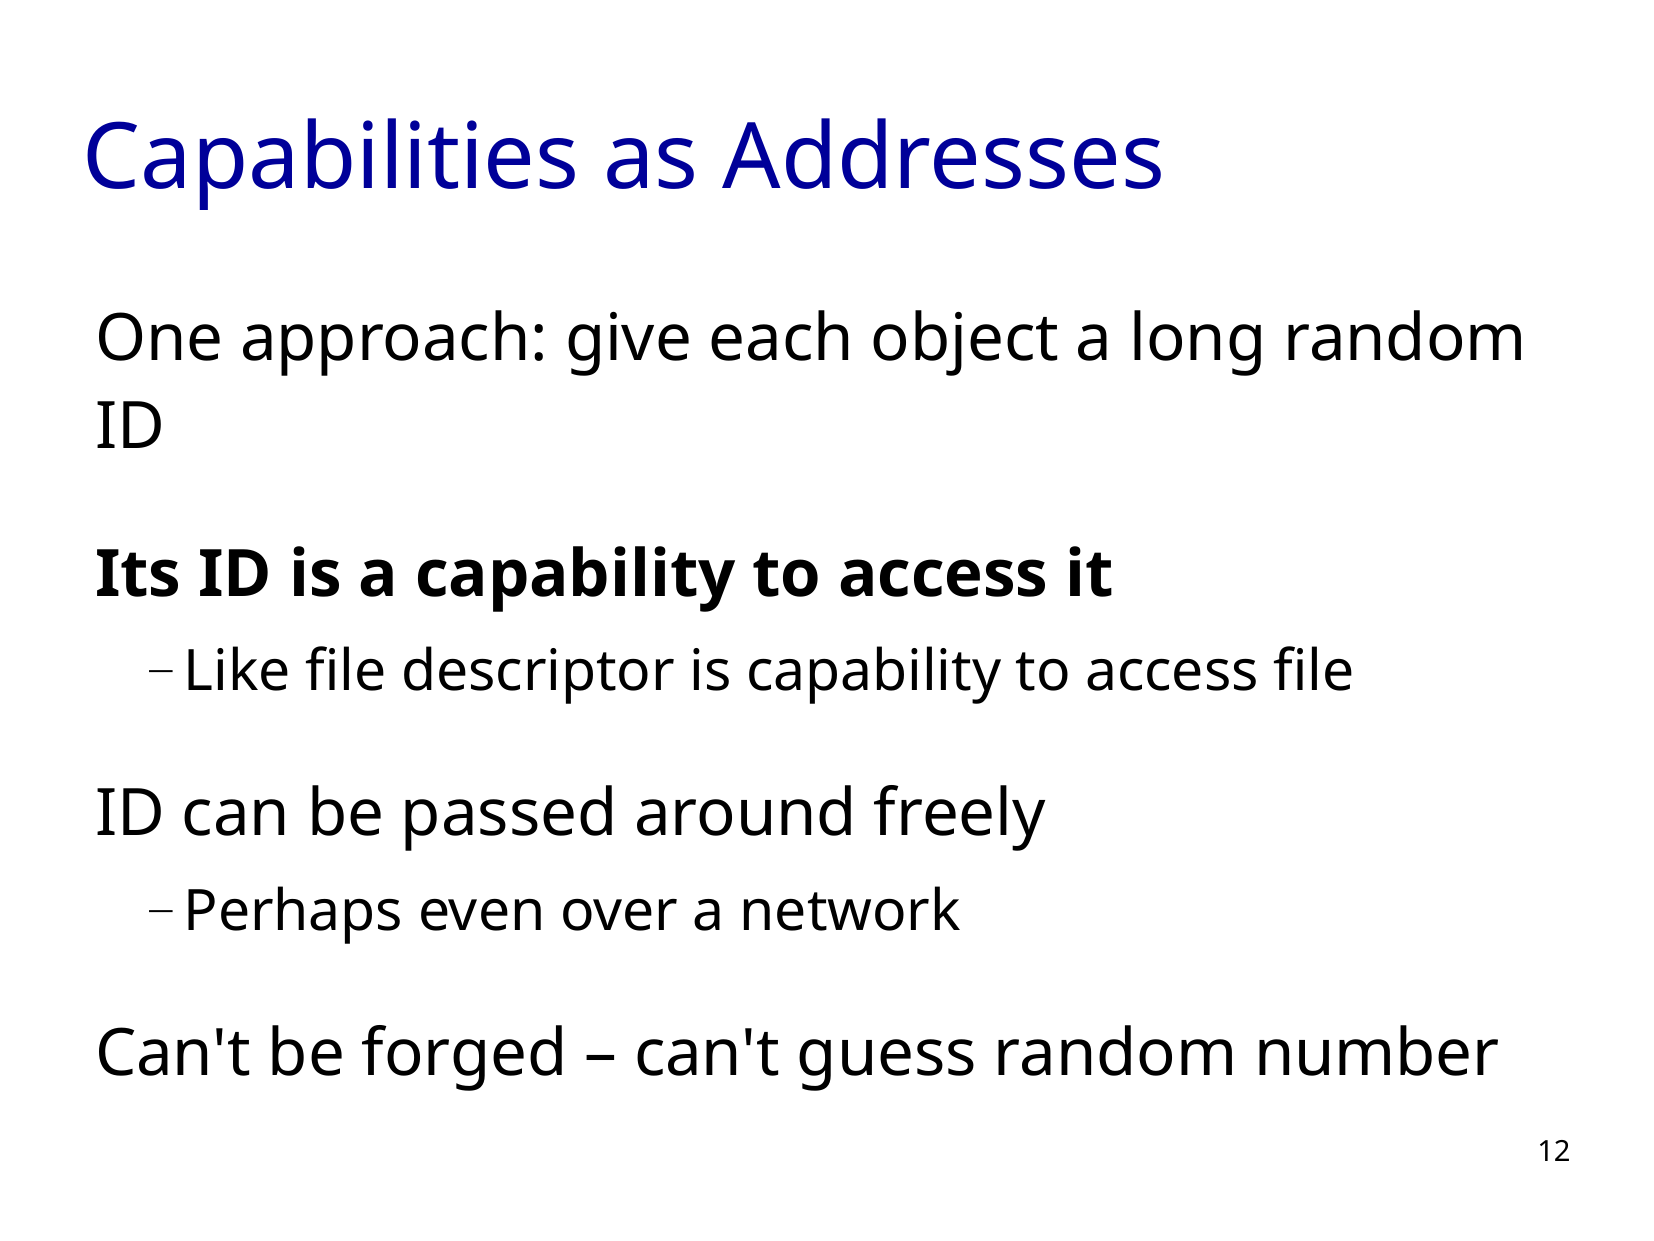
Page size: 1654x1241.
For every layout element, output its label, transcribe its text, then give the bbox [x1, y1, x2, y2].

title Capabilities as Addresses [82, 49, 1571, 257]
list One approach: give each object a long random ID Its ID is a capability to access it Like file descriptor is capability to access file ID can be passed around freely Perhaps even over a network Can't be forged – can't guess random number [60, 290, 1571, 1096]
